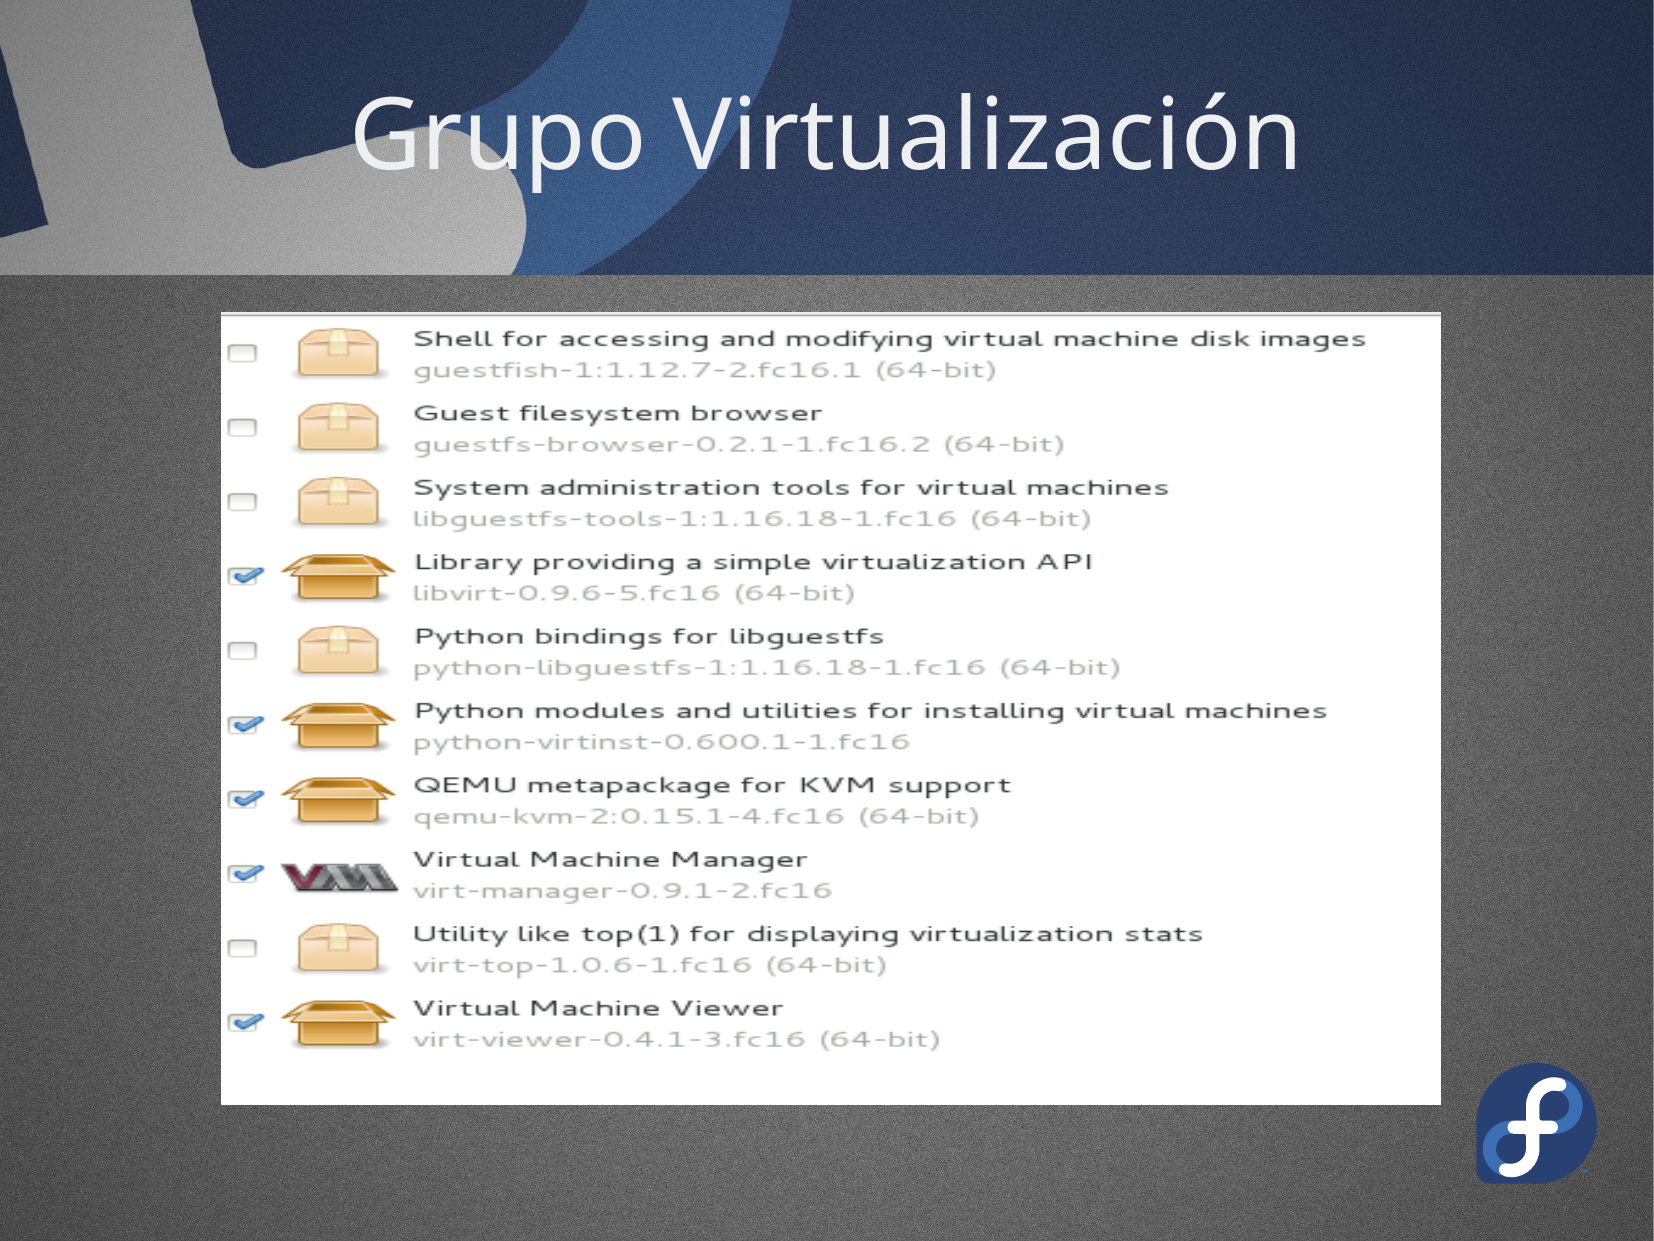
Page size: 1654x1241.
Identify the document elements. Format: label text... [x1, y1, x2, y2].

picture [0, 0, 1654, 1241]
text_box Grupo Virtualización [88, 29, 1565, 237]
